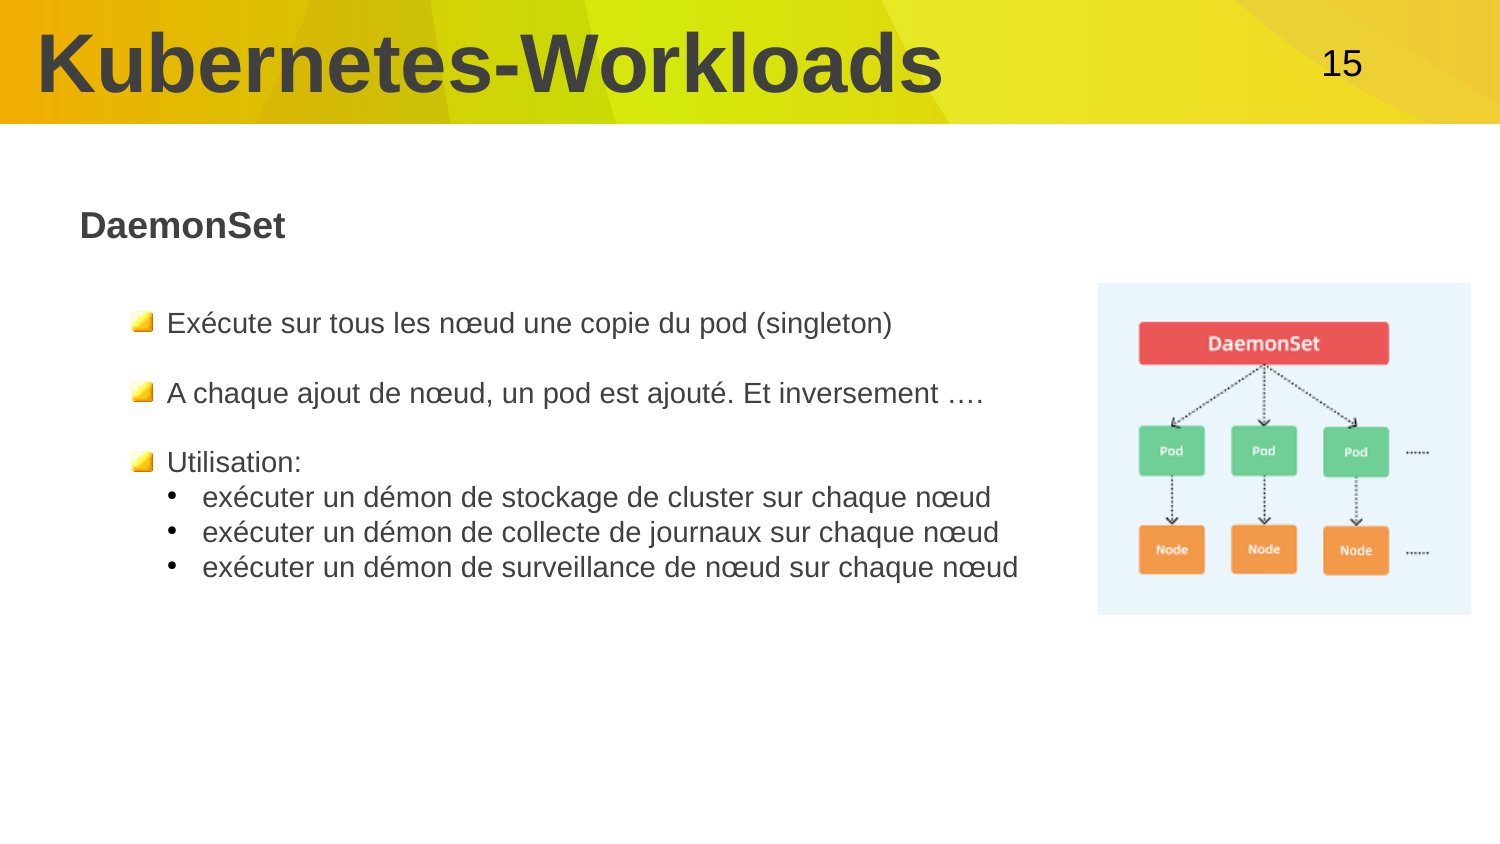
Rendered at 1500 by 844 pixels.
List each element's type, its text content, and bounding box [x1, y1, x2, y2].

text_box <numéro> [1306, 35, 1500, 106]
picture [0, 106, 1500, 844]
text_box Kubernetes-Workloads [0, 0, 1498, 130]
text_box Exécute sur tous les nœud une copie du pod (singleton) A chaque ajout de nœud, un pod est ajouté. Et inversement …. Utilisation: exécuter un démon de stockage de cluster sur chaque nœud exécuter un démon de collecte de journaux sur chaque nœud exécuter un démon de surveillance de nœud sur chaque nœud [66, 296, 1098, 520]
text_box DaemonSet [64, 185, 1459, 261]
